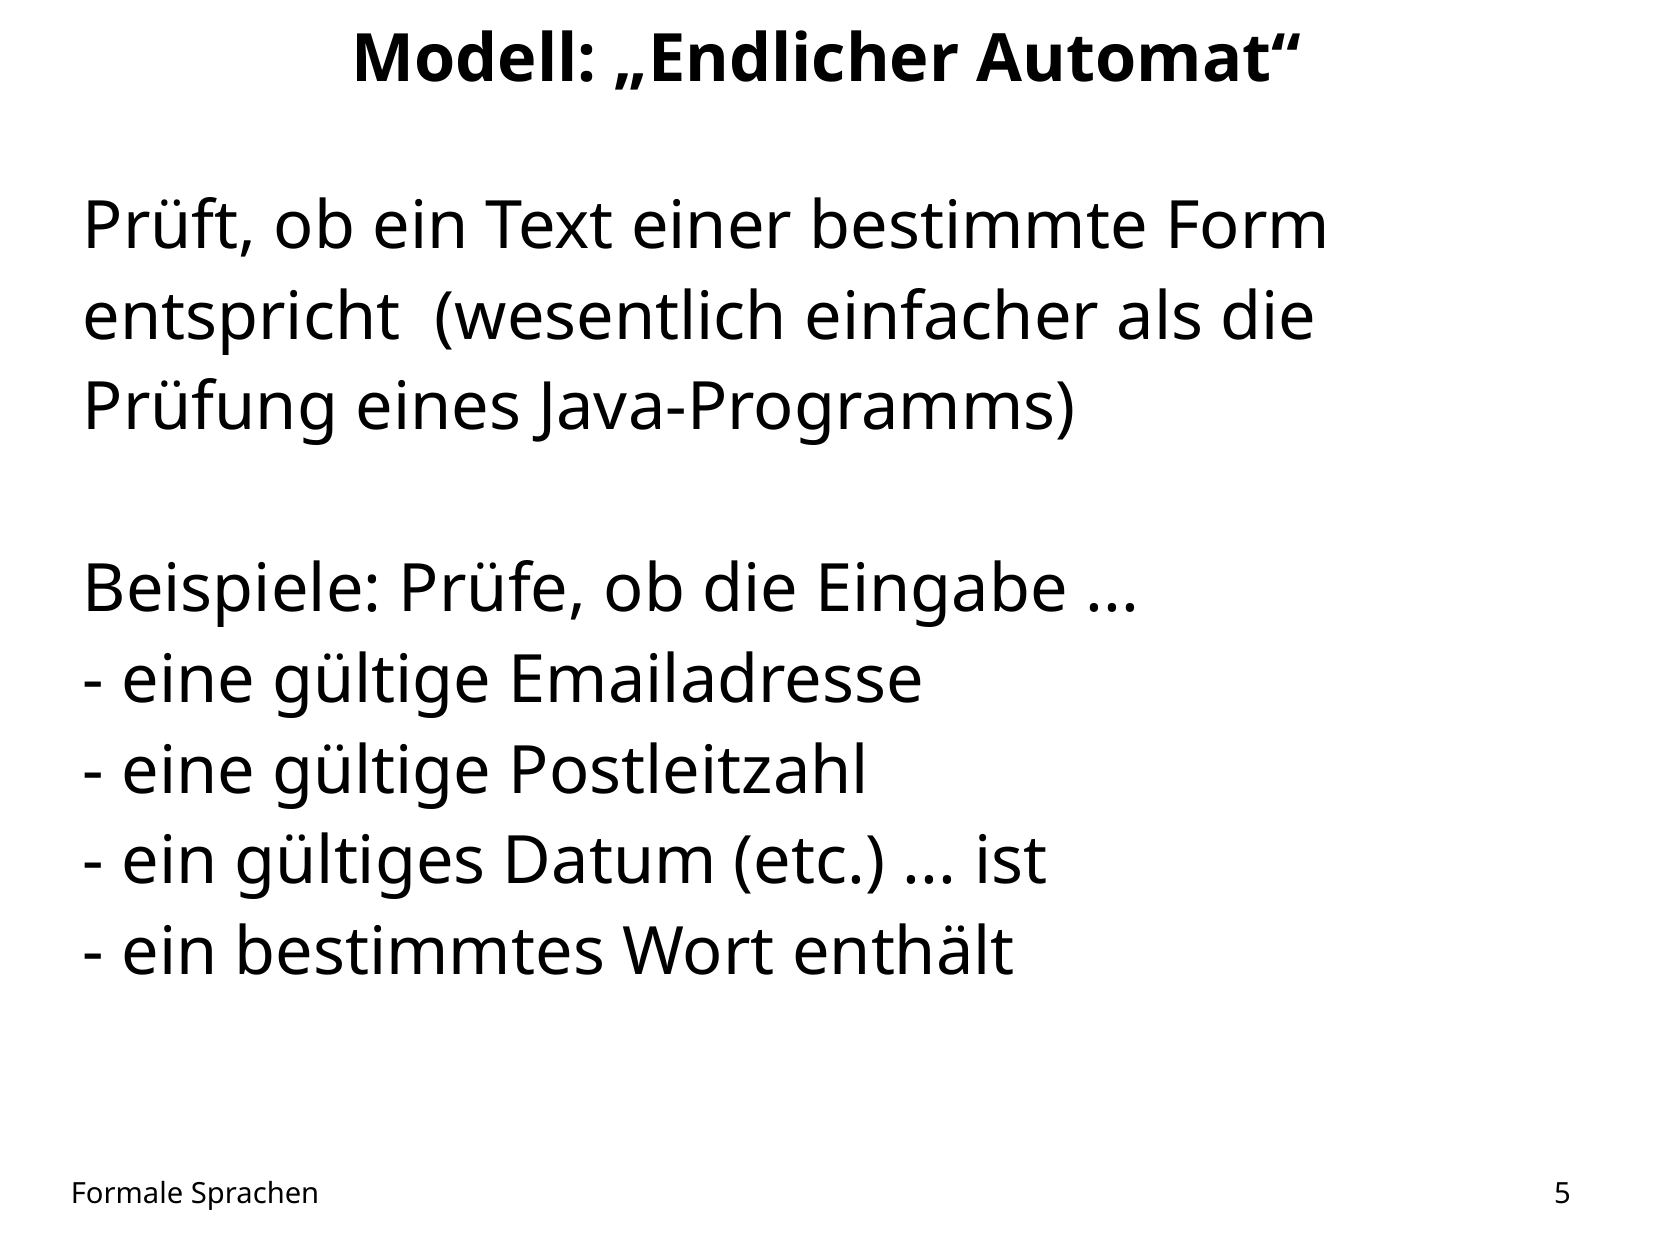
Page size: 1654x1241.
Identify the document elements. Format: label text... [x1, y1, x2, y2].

title Modell: „Endlicher Automat“ [0, 5, 1654, 107]
list Prüft, ob ein Text einer bestimmte Form entspricht (wesentlich einfacher als die Prüfung eines Java-Programms) Beispiele: Prüfe, ob die Eingabe ... - eine gültige Emailadresse - eine gültige Postleitzahl - ein gültiges Datum (etc.) ... ist - ein bestimmtes Wort enthält [82, 177, 1571, 1123]
